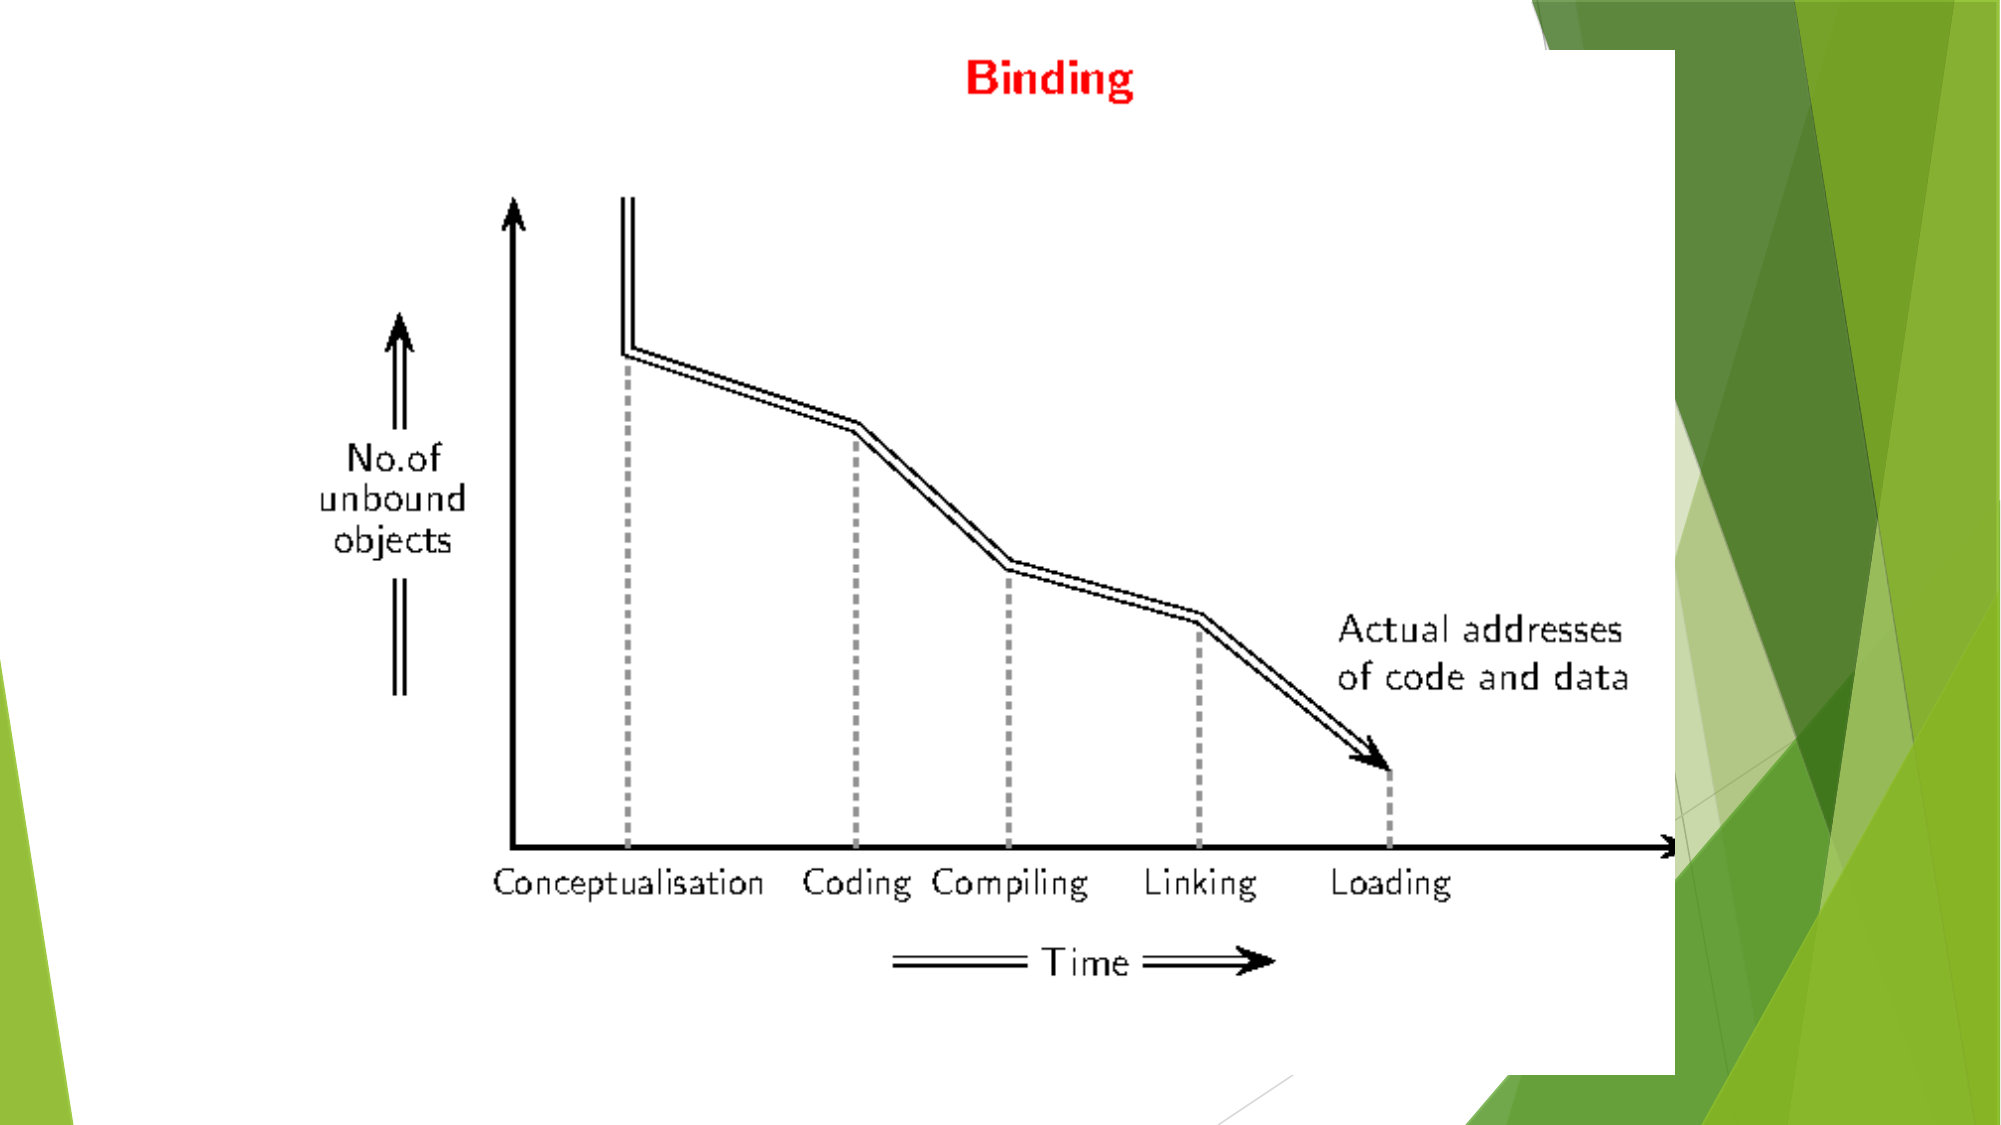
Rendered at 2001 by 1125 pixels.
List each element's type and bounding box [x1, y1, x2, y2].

picture [300, 50, 1675, 1075]
